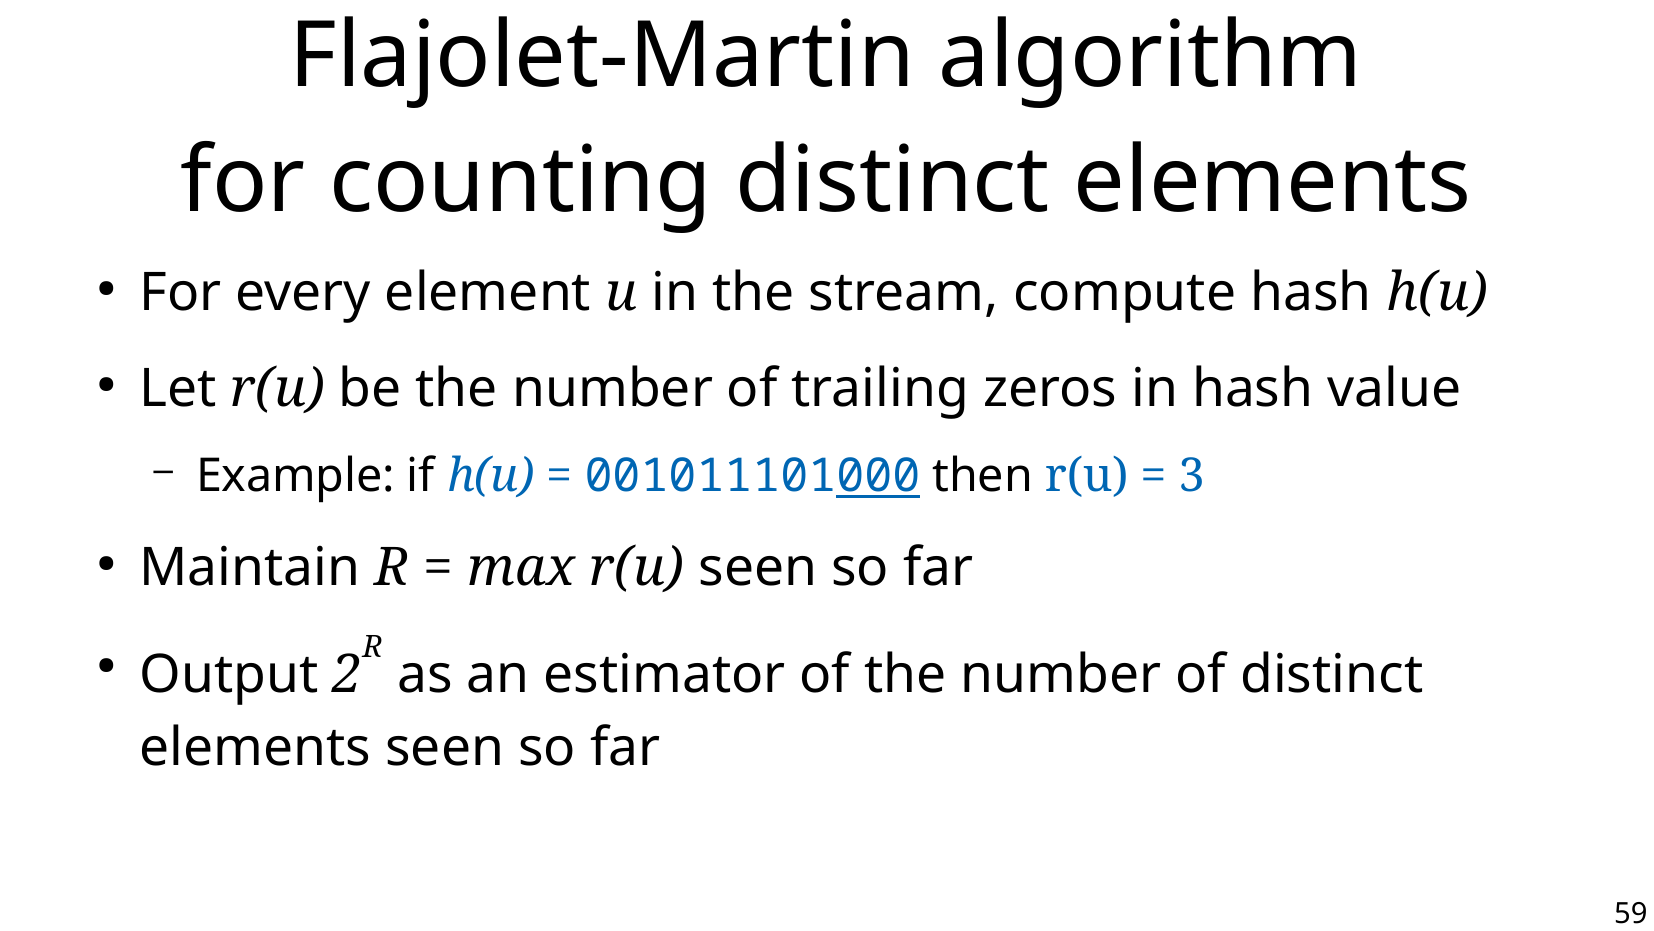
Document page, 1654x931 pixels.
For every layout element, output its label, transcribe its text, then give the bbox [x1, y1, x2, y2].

title Flajolet-Martin algorithm for counting distinct elements [82, 1, 1571, 226]
list For every element u in the stream, compute hash h(u) Let r(u) be the number of trailing zeros in hash value Example: if h(u) = 001011101000 then r(u) = 3 Maintain R = max r(u) seen so far Output 2R as an estimator of the number of distinct elements seen so far [82, 253, 1571, 793]
